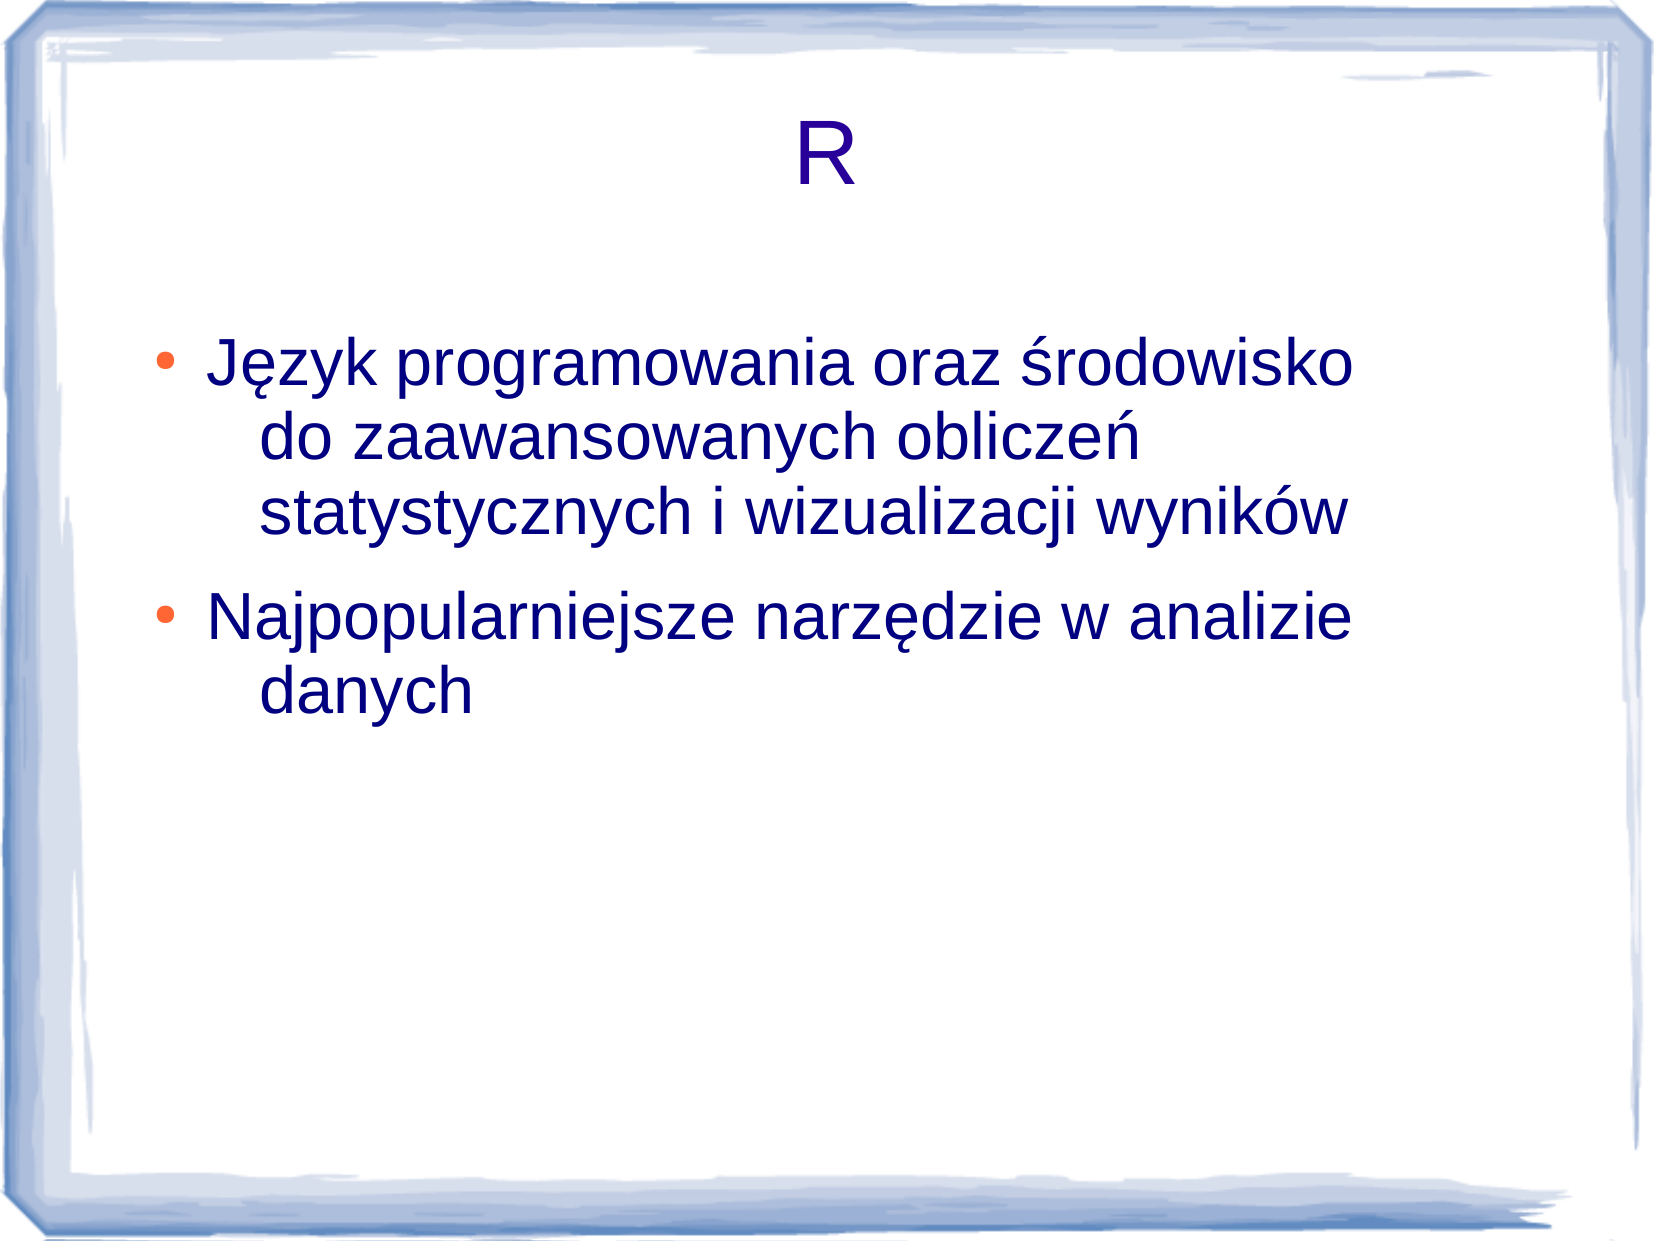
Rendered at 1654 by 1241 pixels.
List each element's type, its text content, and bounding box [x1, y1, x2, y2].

picture [0, 0, 1654, 1241]
title R [82, 49, 1571, 257]
list Język programowania oraz środowisko do zaawansowanych obliczeń statystycznych i wizualizacji wyników Najpopularniejsze narzędzie w analizie danych [118, 324, 1571, 1004]
